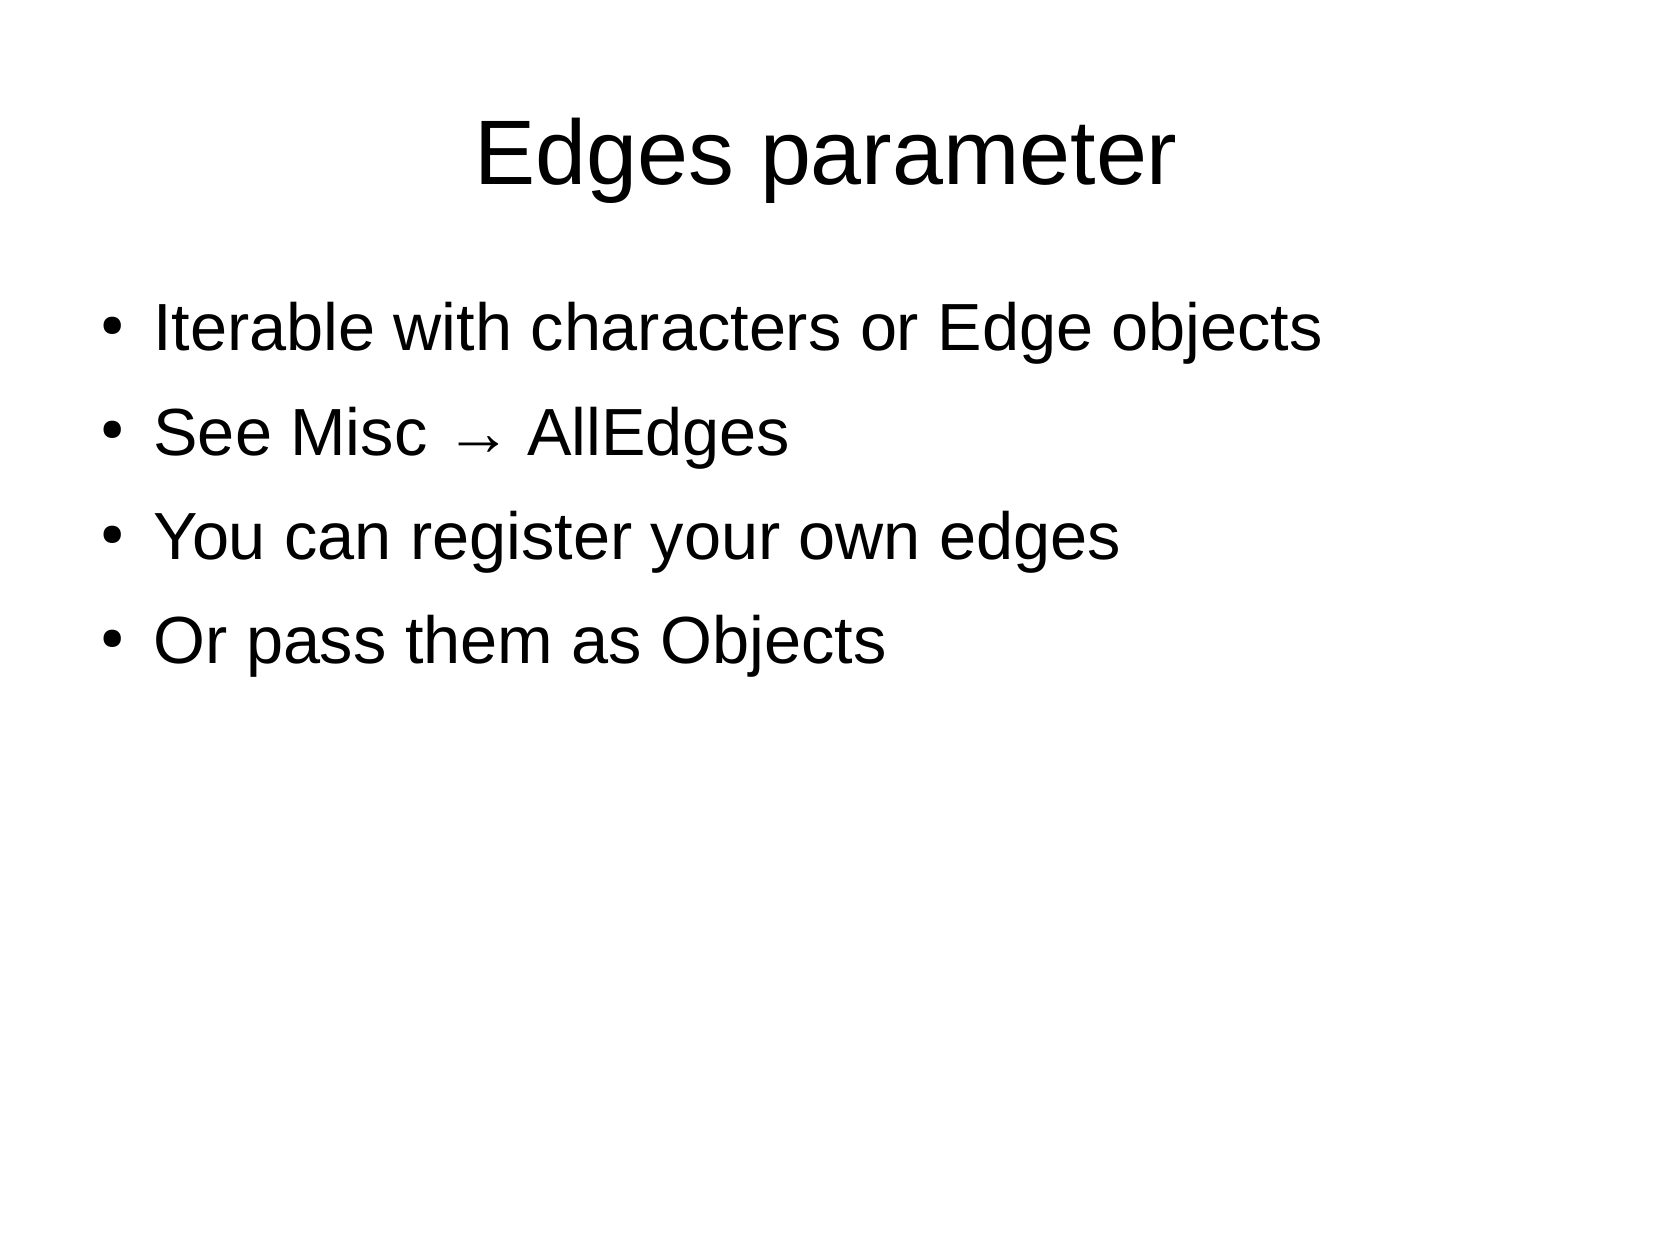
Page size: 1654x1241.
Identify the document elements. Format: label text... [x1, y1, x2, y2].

title Edges parameter [82, 49, 1571, 257]
list Iterable with characters or Edge objects See Misc → AllEdges You can register your own edges Or pass them as Objects [82, 290, 1571, 1010]
